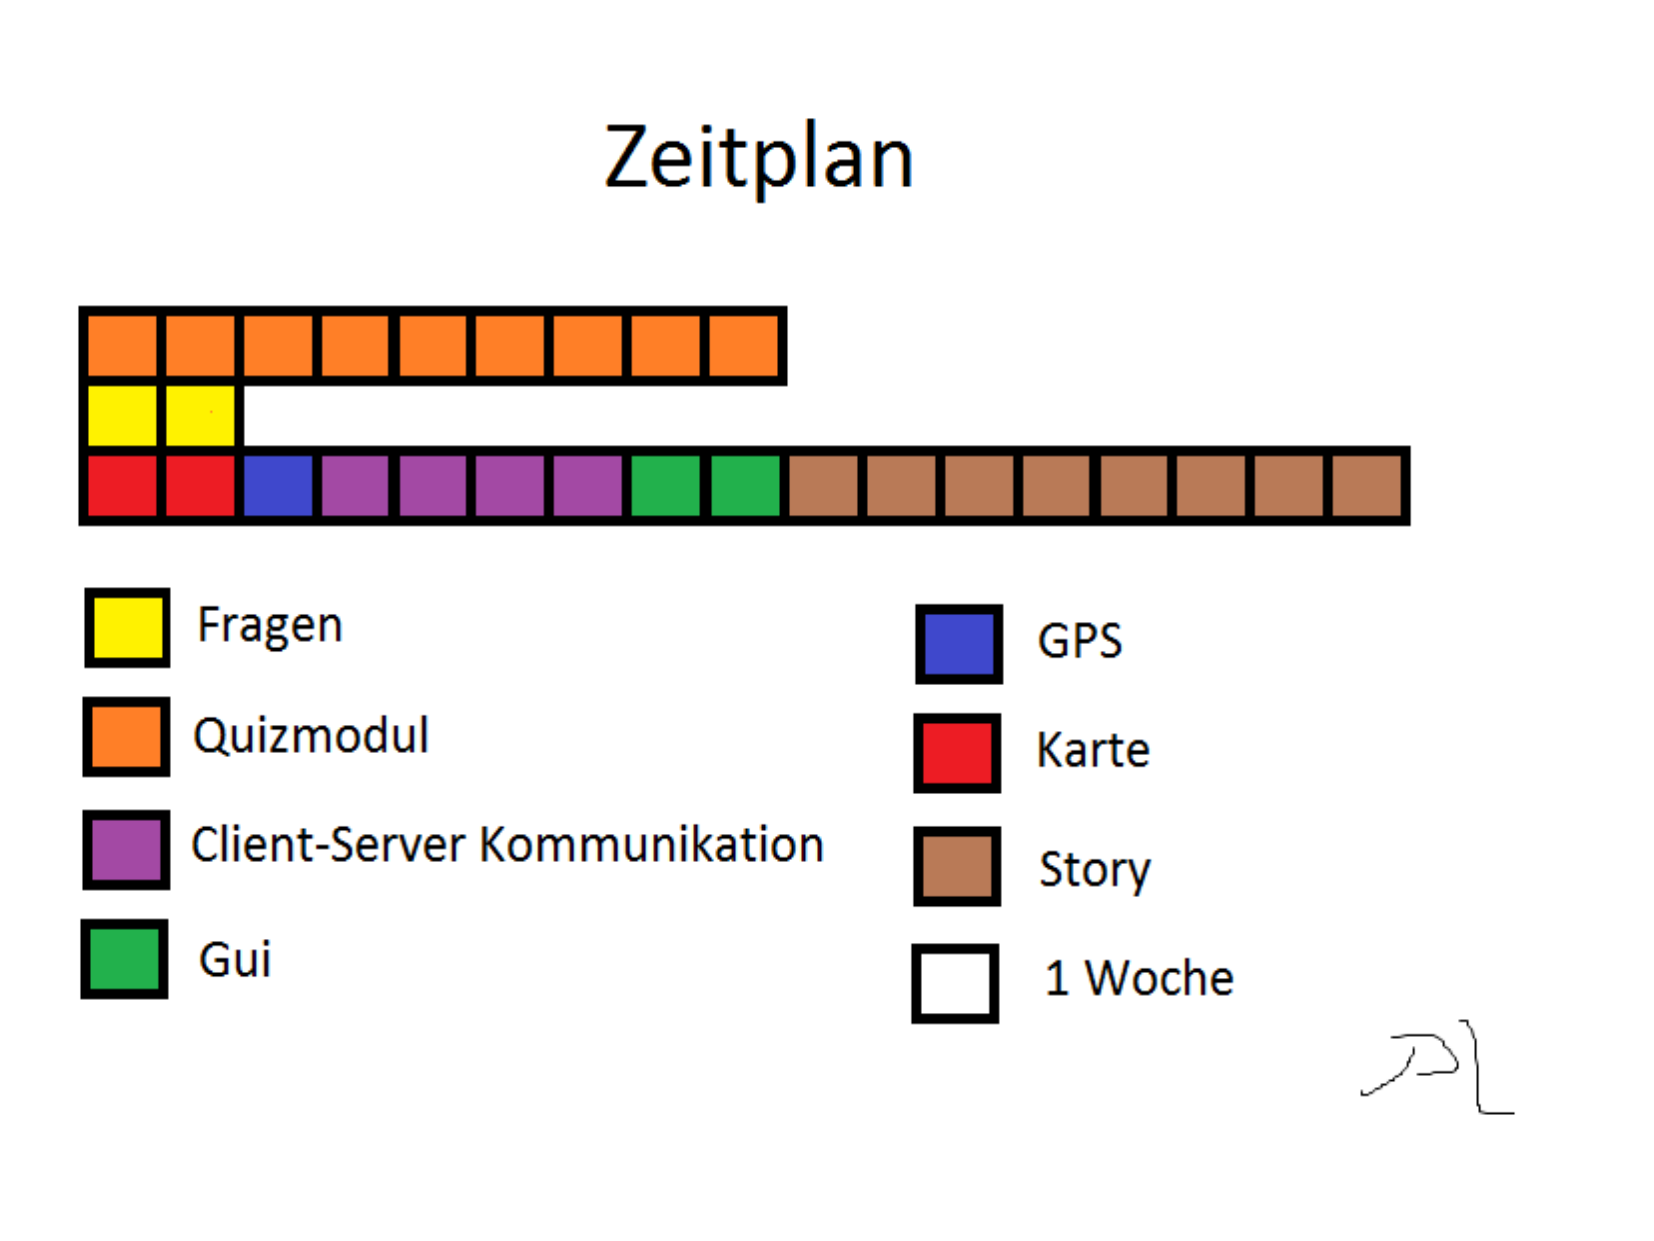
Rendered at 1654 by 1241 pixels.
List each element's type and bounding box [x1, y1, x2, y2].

picture [59, 41, 1565, 1152]
